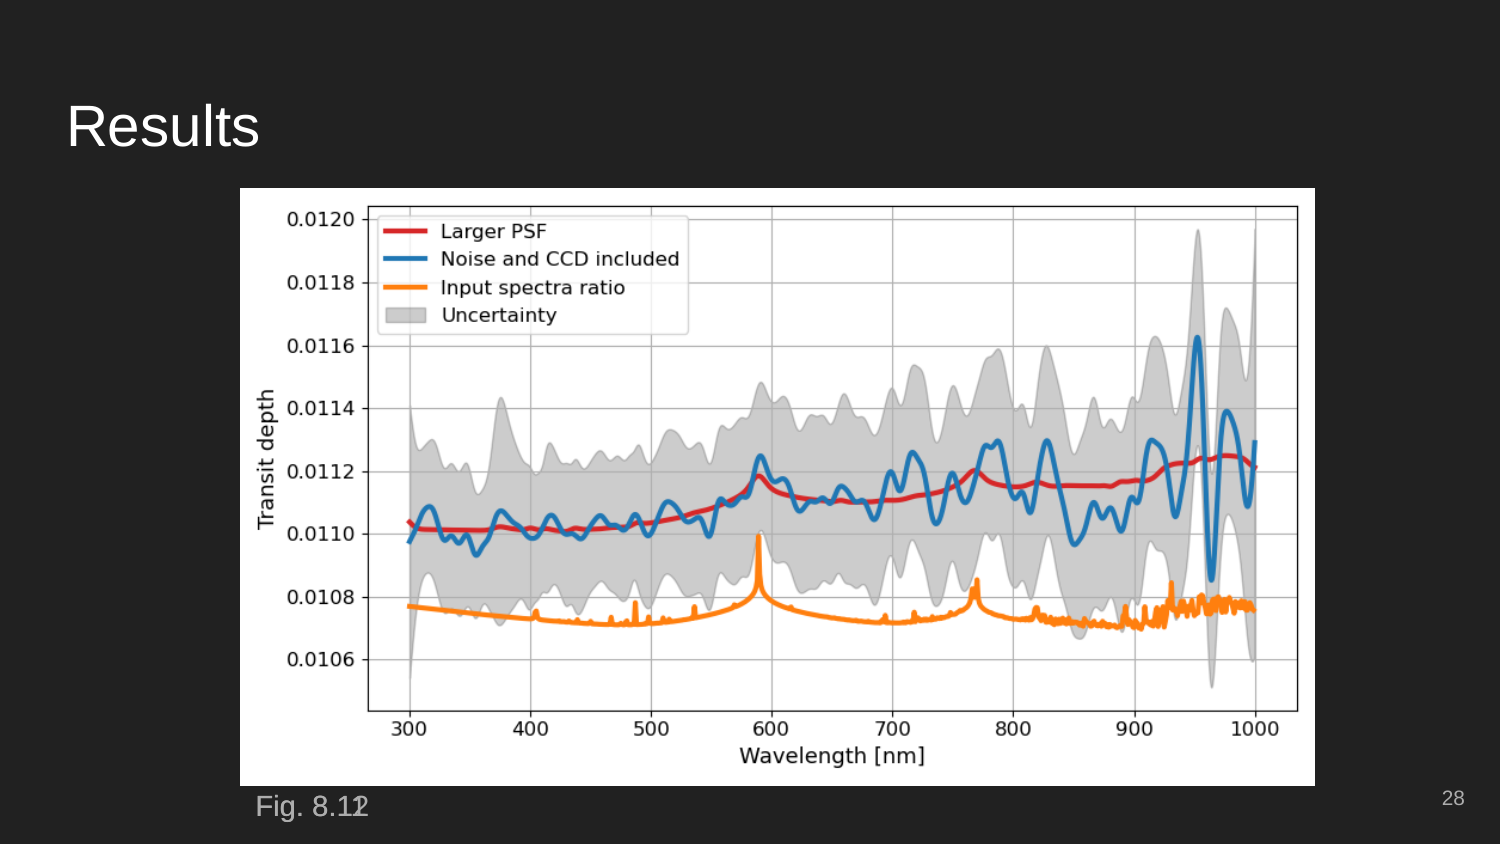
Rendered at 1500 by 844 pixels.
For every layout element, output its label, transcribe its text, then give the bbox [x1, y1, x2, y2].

title Results [51, 72, 1449, 167]
text_box Fig. 8.11 [240, 771, 436, 837]
picture [240, 188, 1315, 786]
slide_number <number> [1389, 764, 1480, 830]
